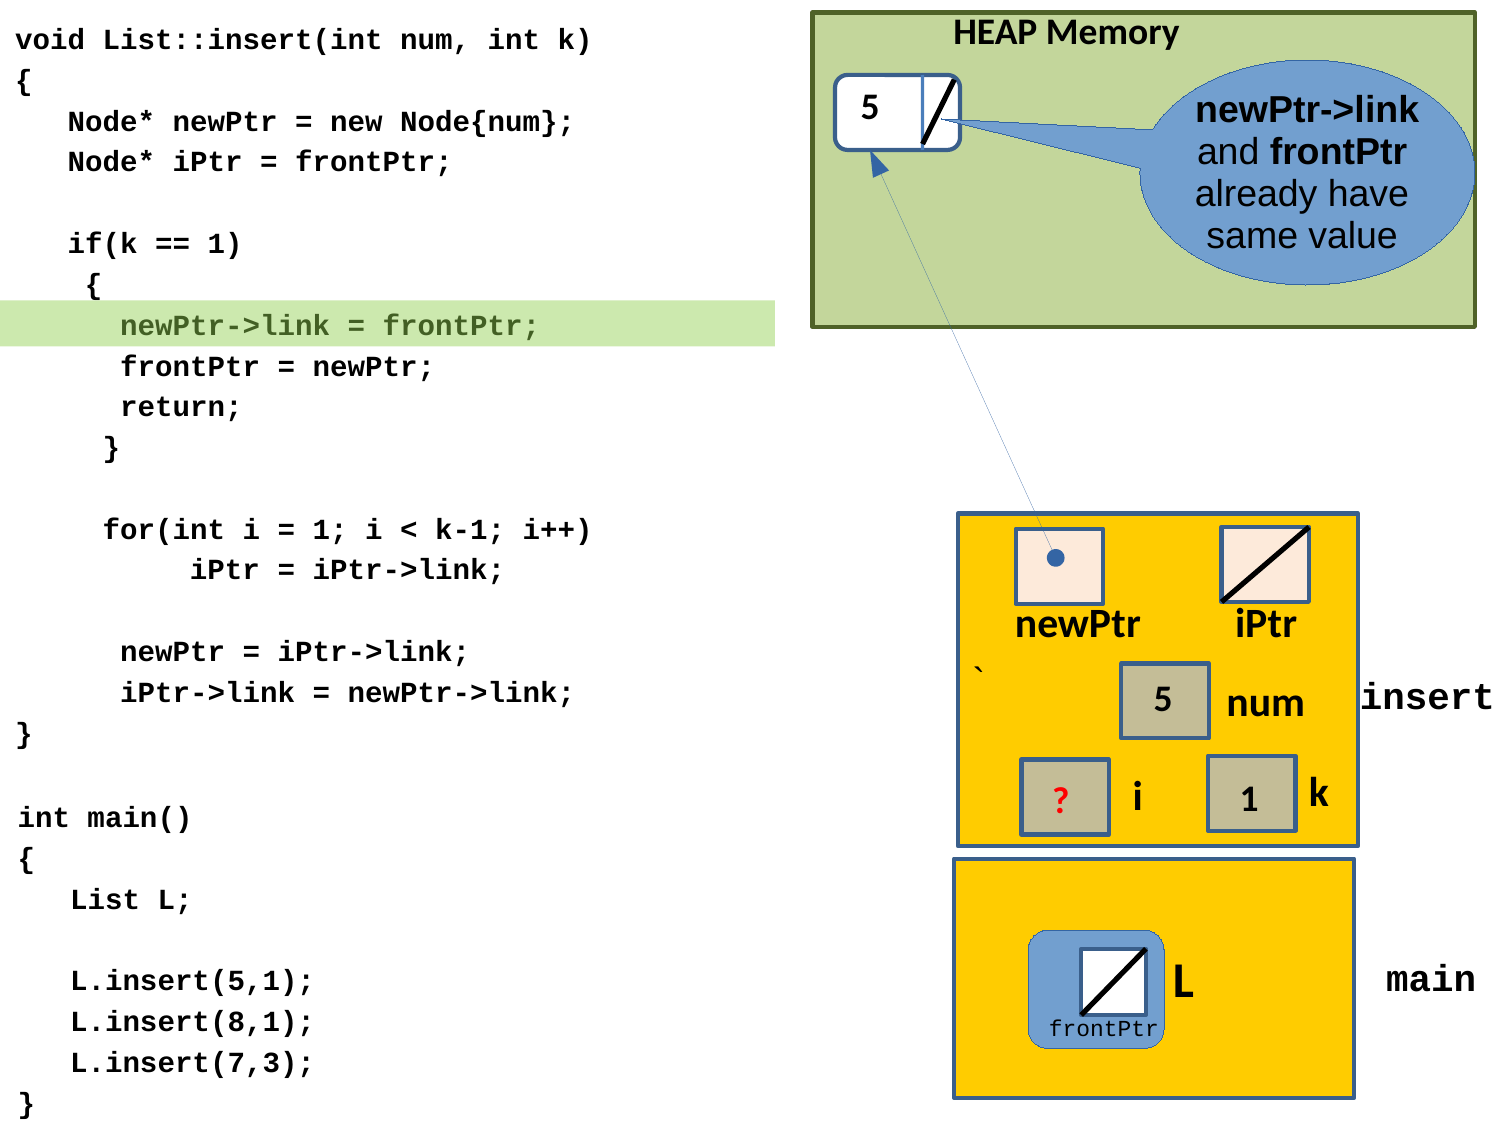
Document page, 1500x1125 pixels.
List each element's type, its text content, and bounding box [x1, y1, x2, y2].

text_box 5 [1138, 666, 1214, 727]
text_box insert [1345, 664, 1500, 770]
text_box iPtr [1220, 588, 1312, 654]
text_box frontPtr [1034, 1006, 1174, 1049]
text_box [1221, 526, 1305, 588]
text_box HEAP Memory [938, 0, 1195, 60]
text_box [1015, 528, 1104, 588]
text_box [1021, 759, 1109, 835]
text_box 1 [1224, 766, 1300, 827]
text_box 5 [845, 74, 921, 135]
text_box [0, 300, 775, 347]
text_box num [1211, 667, 1321, 733]
text_box newPtr->link and frontPtr already have same value [941, 60, 1475, 286]
text_box [1207, 755, 1296, 831]
text_box [1243, 532, 1309, 588]
text_box iPtr [1220, 588, 1232, 599]
subtitle void List::insert(int num, int k) { Node* newPtr = new Node{num}; Node* iPtr = frontPtr; if(k == 1) { newPtr->link = frontPtr; frontPtr = newPtr; return; } for(int i = 1; i < k-1; i++) iPtr = iPtr->link; newPtr = iPtr->link; iPtr->link = newPtr->link; } [0, 12, 825, 1053]
text_box ` [957, 513, 1358, 847]
text_box L [1158, 940, 1210, 1016]
text_box k [1293, 757, 1344, 823]
text_box main [1371, 947, 1492, 1007]
text_box int main() { List L; L.insert(5,1); L.insert(8,1); L.insert(7,3); } [2, 790, 730, 1122]
text_box [825, 12, 1475, 327]
text_box ? [1037, 768, 1113, 829]
text_box i [1117, 761, 1158, 827]
text_box [1121, 663, 1209, 739]
text_box [954, 858, 1355, 1098]
text_box newPtr [1000, 588, 1156, 654]
